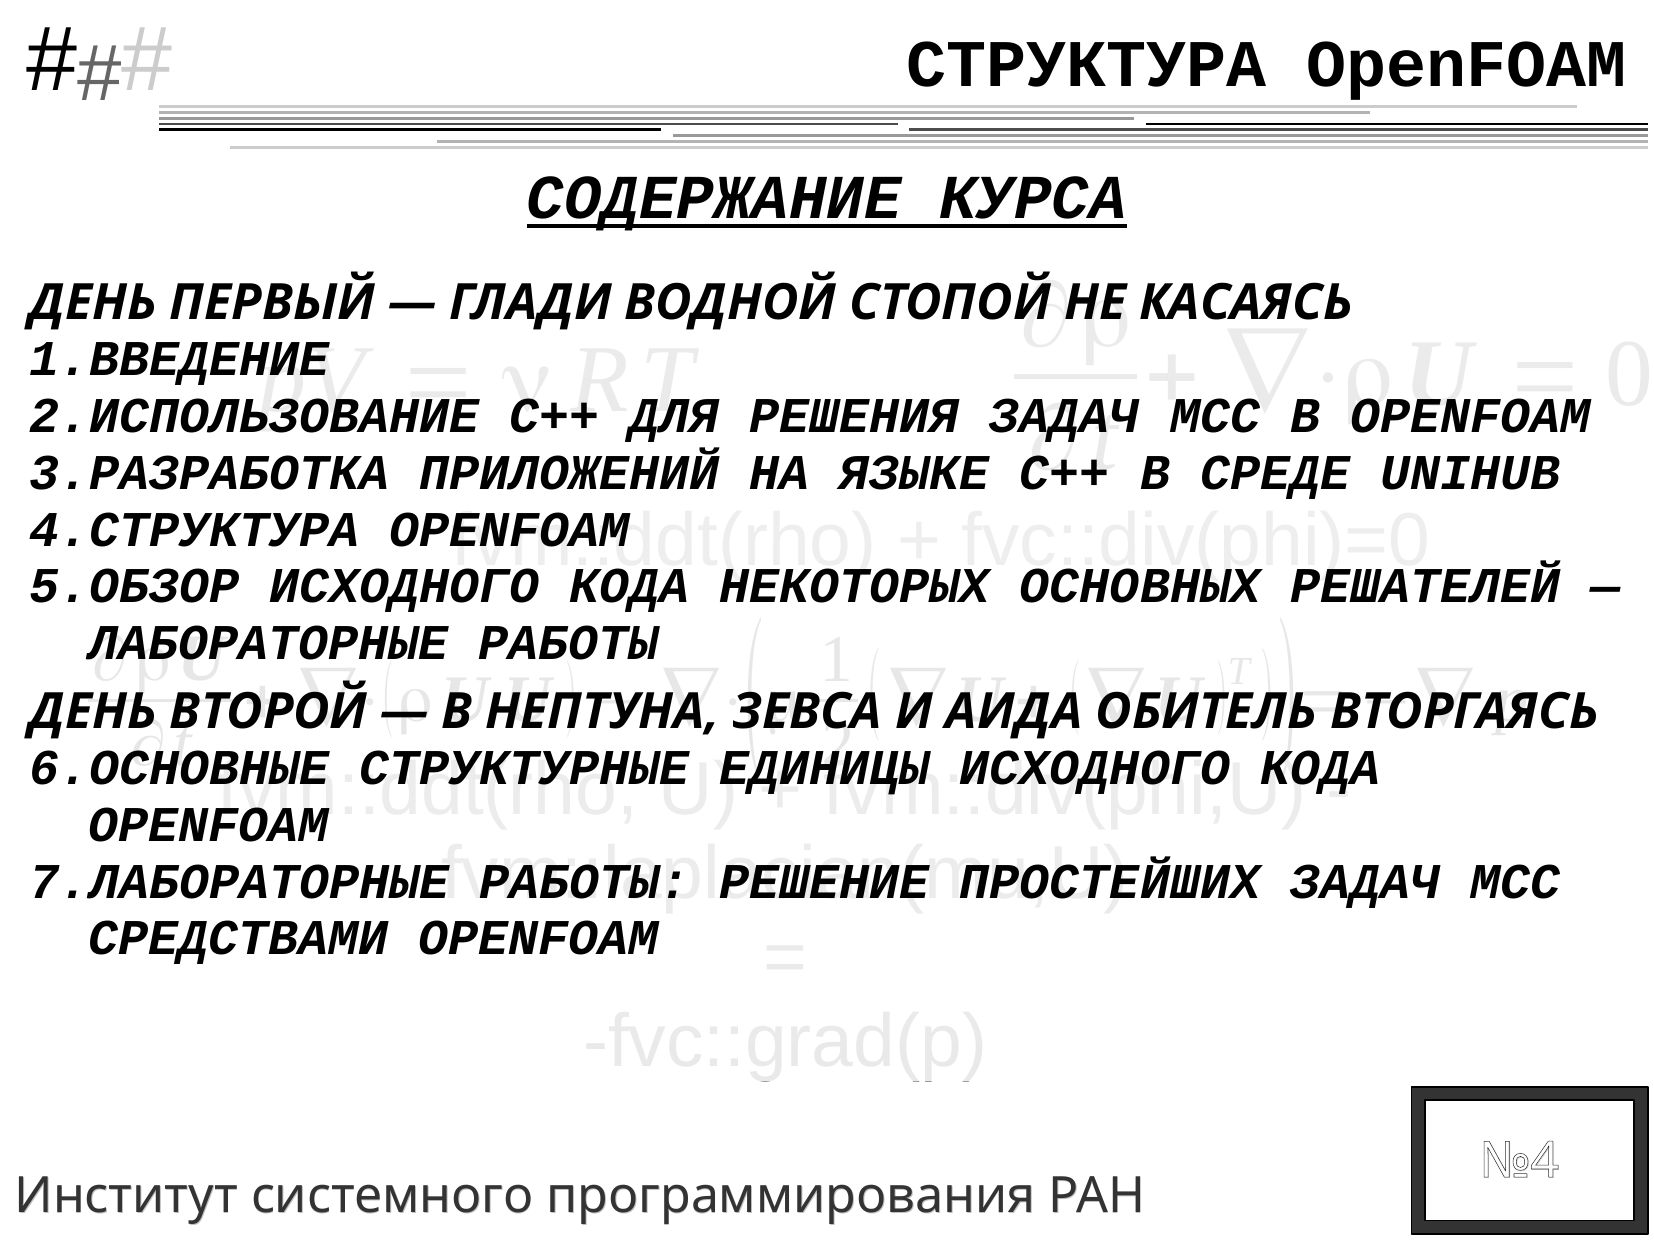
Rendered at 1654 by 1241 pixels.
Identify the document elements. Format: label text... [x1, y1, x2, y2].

text_box ДЕНЬ ПЕРВЫЙ — ГЛАДИ ВОДНОЙ СТОПОЙ НЕ КАСАЯСЬ 1.ВВЕДЕНИЕ 2.ИСПОЛЬЗОВАНИЕ C++ ДЛЯ РЕШЕНИЯ ЗАДАЧ МСС В OPENFOAM 3.РАЗРАБОТКА ПРИЛОЖЕНИЙ НА ЯЗЫКЕ C++ В СРЕДЕ UNIHUB 4.СТРУКТУРА OPENFOAM 5.ОБЗОР ИСХОДНОГО КОДА НЕКОТОРЫХ ОСНОВНЫХ РЕШАТЕЛЕЙ — ЛАБОРАТОРНЫЕ РАБОТЫ ДЕНЬ ВТОРОЙ — В НЕПТУНА, ЗЕВСА И АИДА ОБИТЕЛЬ ВТОРГАЯСЬ 6.ОСНОВНЫЕ СТРУКТУРНЫЕ ЕДИНИЦЫ ИСХОДНОГО КОДА OPENFOAM 7.ЛАБОРАТОРНЫЕ РАБОТЫ: РЕШЕНИЕ ПРОСТЕЙШИХ ЗАДАЧ МСС СРЕДСТВАМИ OPENFOAM [29, 265, 1625, 956]
title СОДЕРЖАНИЕ КУРСА [0, 147, 1654, 257]
